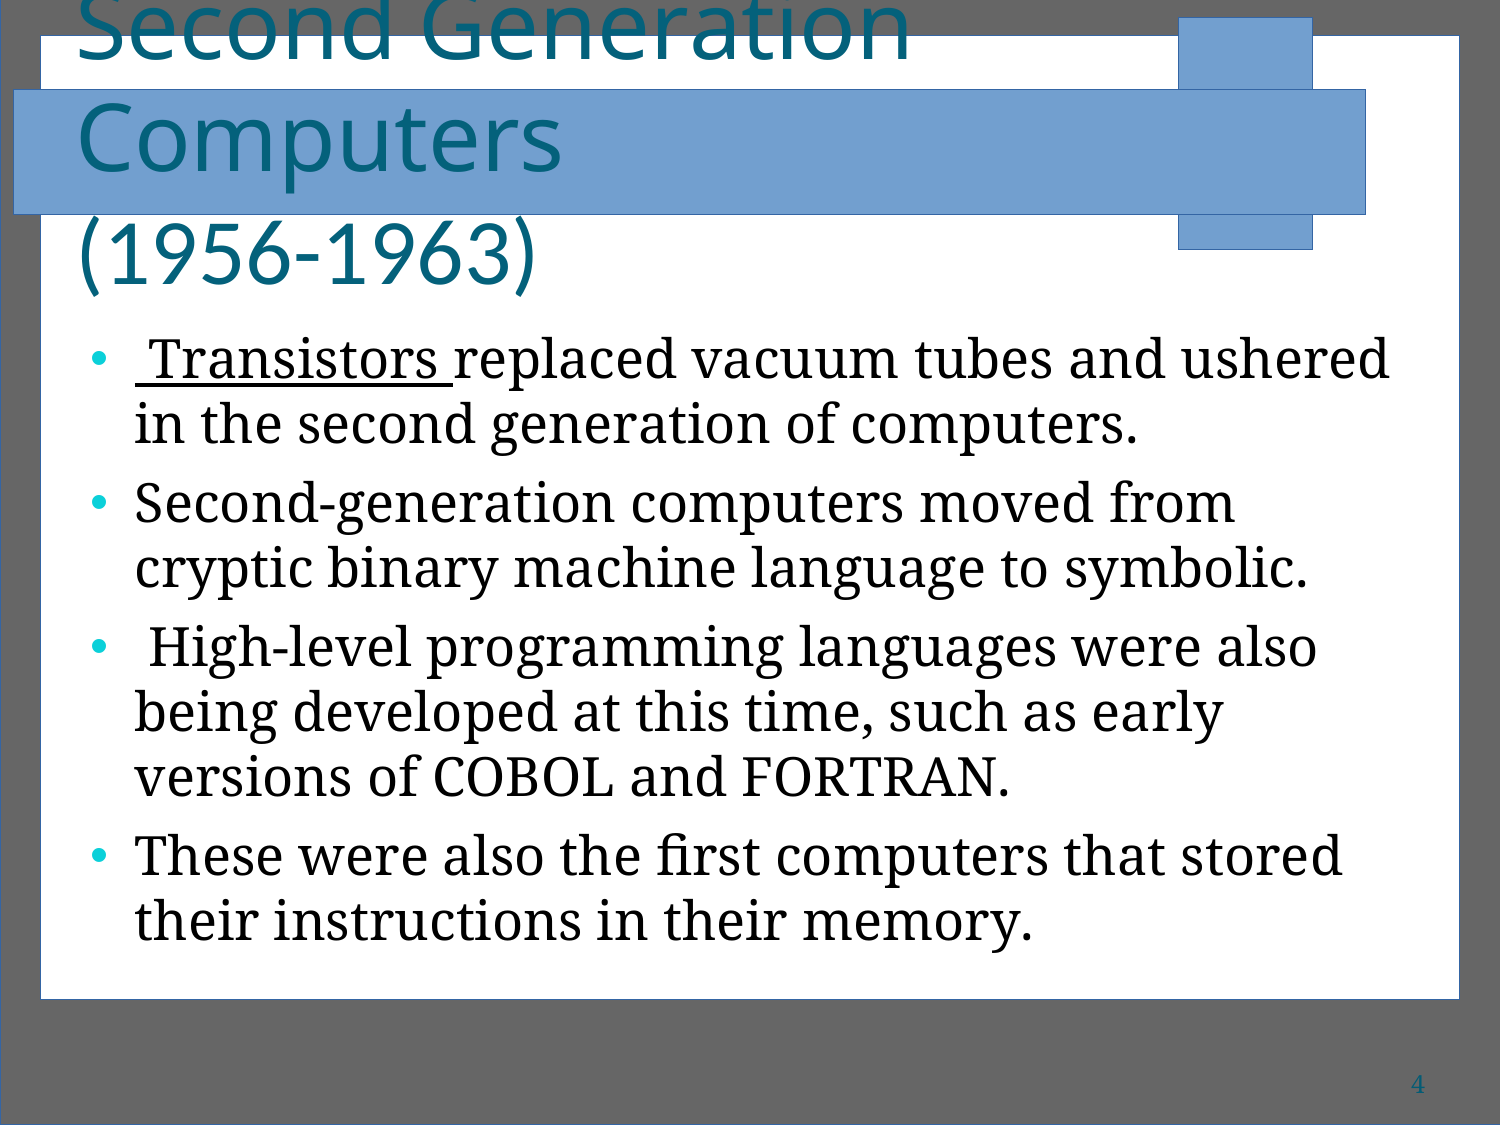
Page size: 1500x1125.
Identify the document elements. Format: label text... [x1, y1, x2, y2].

text_box <number> [1299, 1042, 1426, 1103]
text_box Second Generation Computers (1956-1963) [75, 115, 1426, 304]
text_box Transistors replaced vacuum tubes and ushered in the second generation of computers. Second-generation computers moved from cryptic binary machine language to symbolic. High-level programming languages were also being developed at this time, such as early versions of COBOL and FORTRAN. These were also the first computers that stored their instructions in their memory. [75, 317, 1426, 1038]
